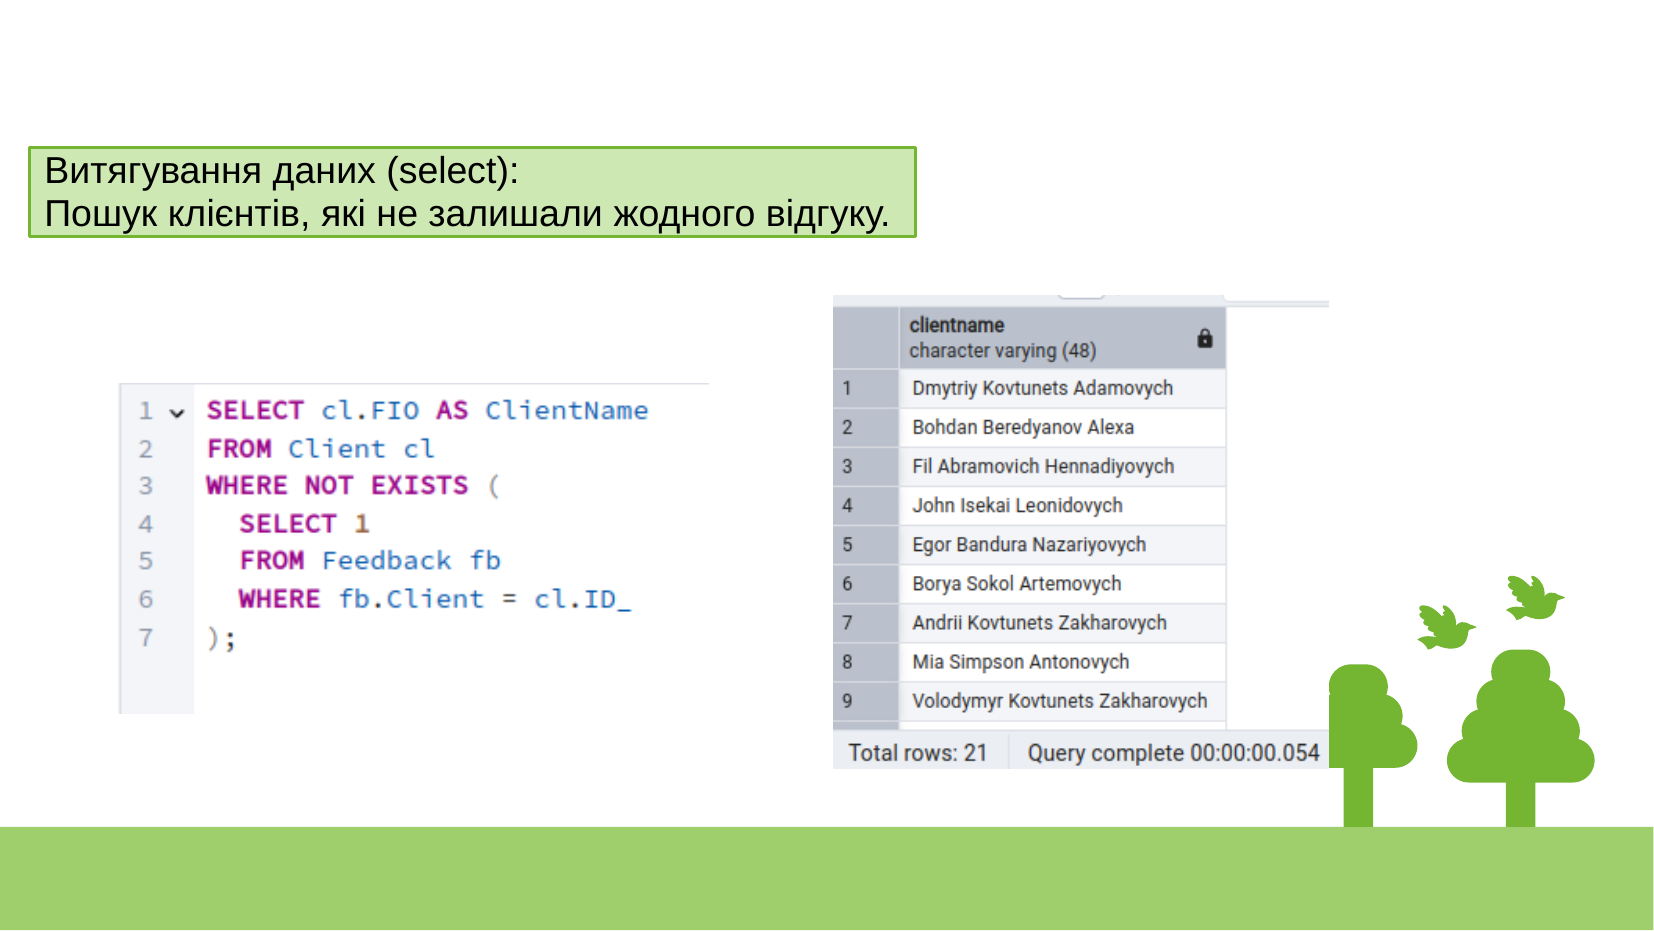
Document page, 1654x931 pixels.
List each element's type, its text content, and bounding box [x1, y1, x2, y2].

picture [118, 383, 709, 714]
text_box Витягування даних (select): Пошук клієнтів, які не залишали жодного відгуку. [29, 147, 916, 237]
picture [833, 295, 1329, 769]
